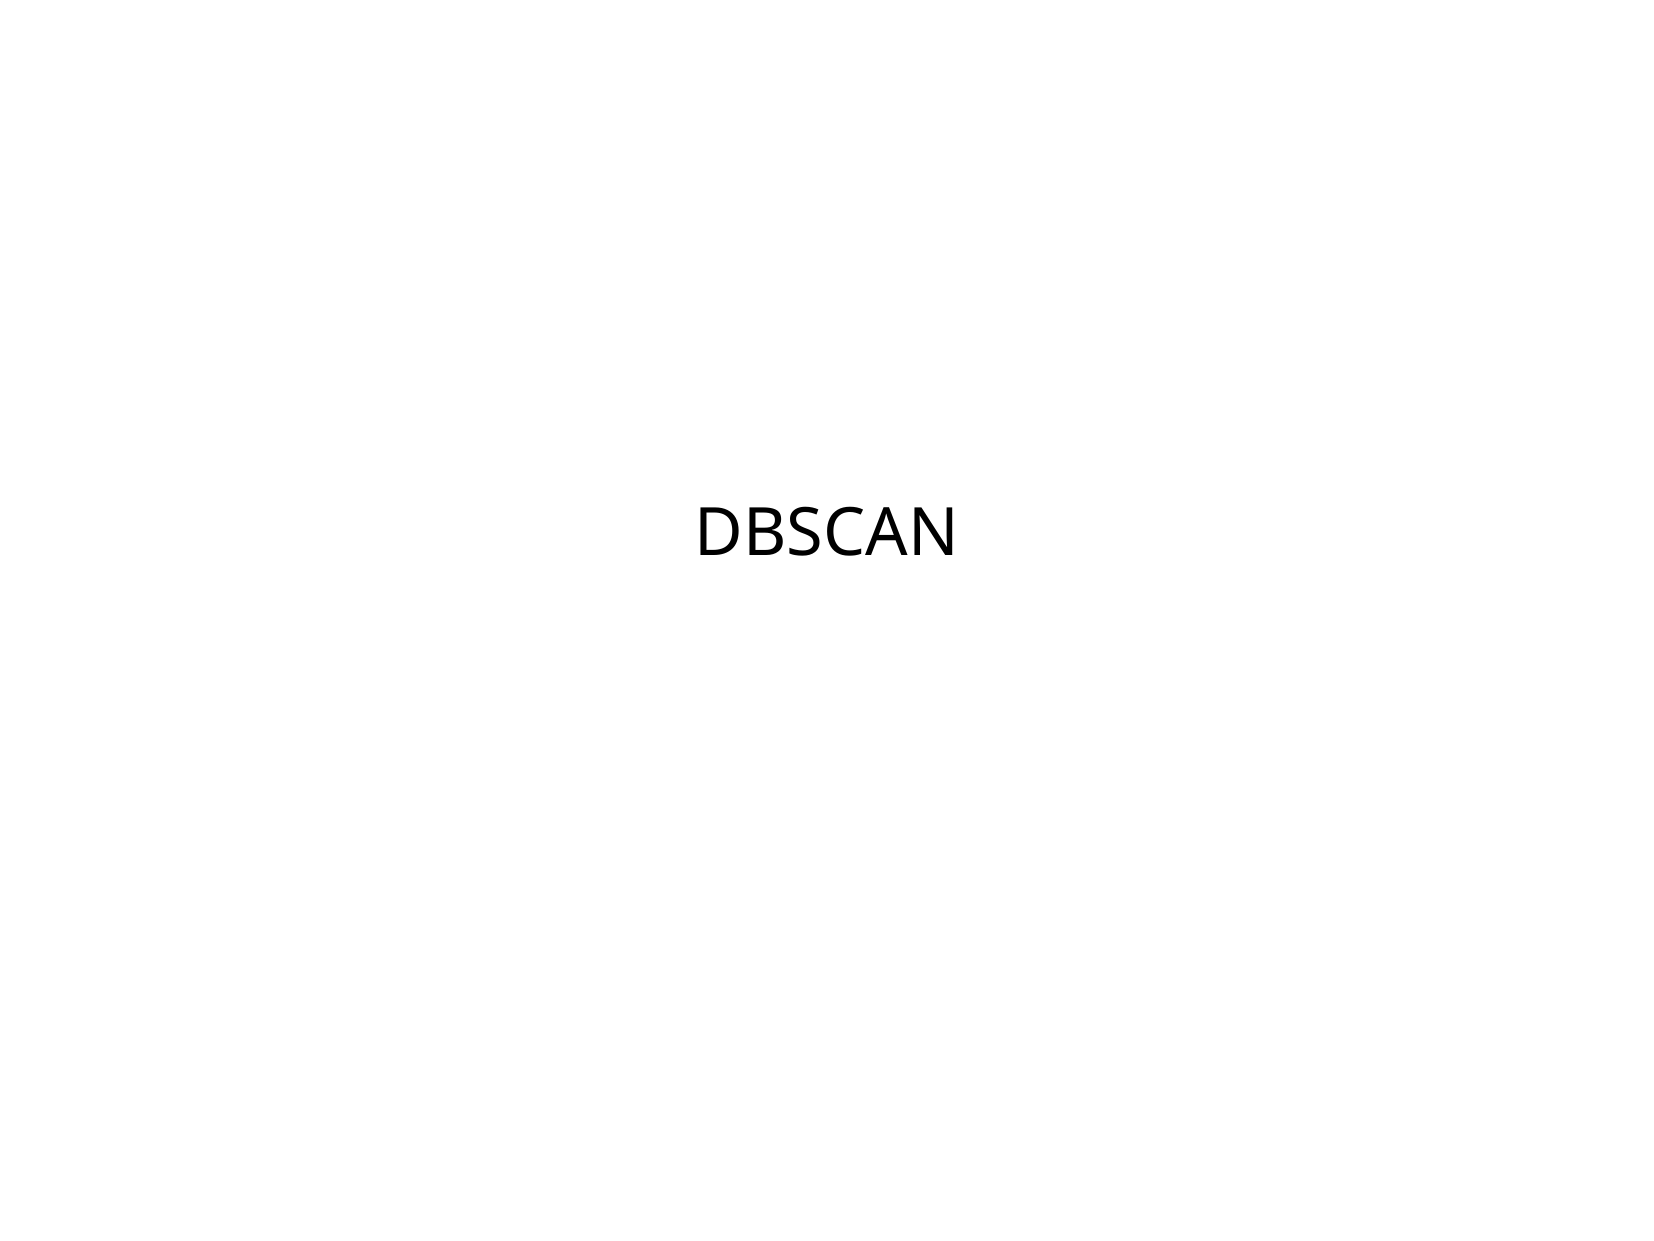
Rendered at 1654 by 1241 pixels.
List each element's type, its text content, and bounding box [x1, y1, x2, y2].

subtitle DBSCAN [82, 49, 1571, 1010]
